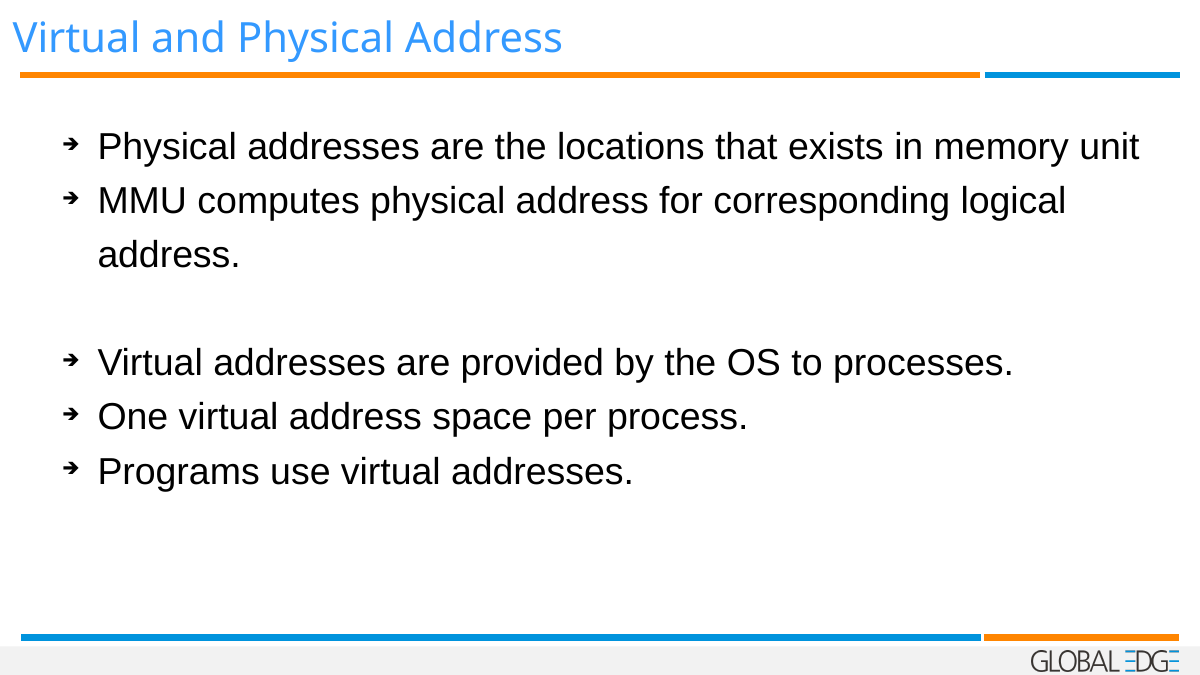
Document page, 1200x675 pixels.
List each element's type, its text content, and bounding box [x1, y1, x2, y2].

text_box Physical addresses are the locations that exists in memory unit MMU computes physical address for corresponding logical address. Virtual addresses are provided by the OS to processes. One virtual address space per process. Programs use virtual addresses. [47, 118, 1155, 554]
picture [1031, 650, 1179, 672]
title Virtual and Physical Address [12, 9, 1088, 63]
